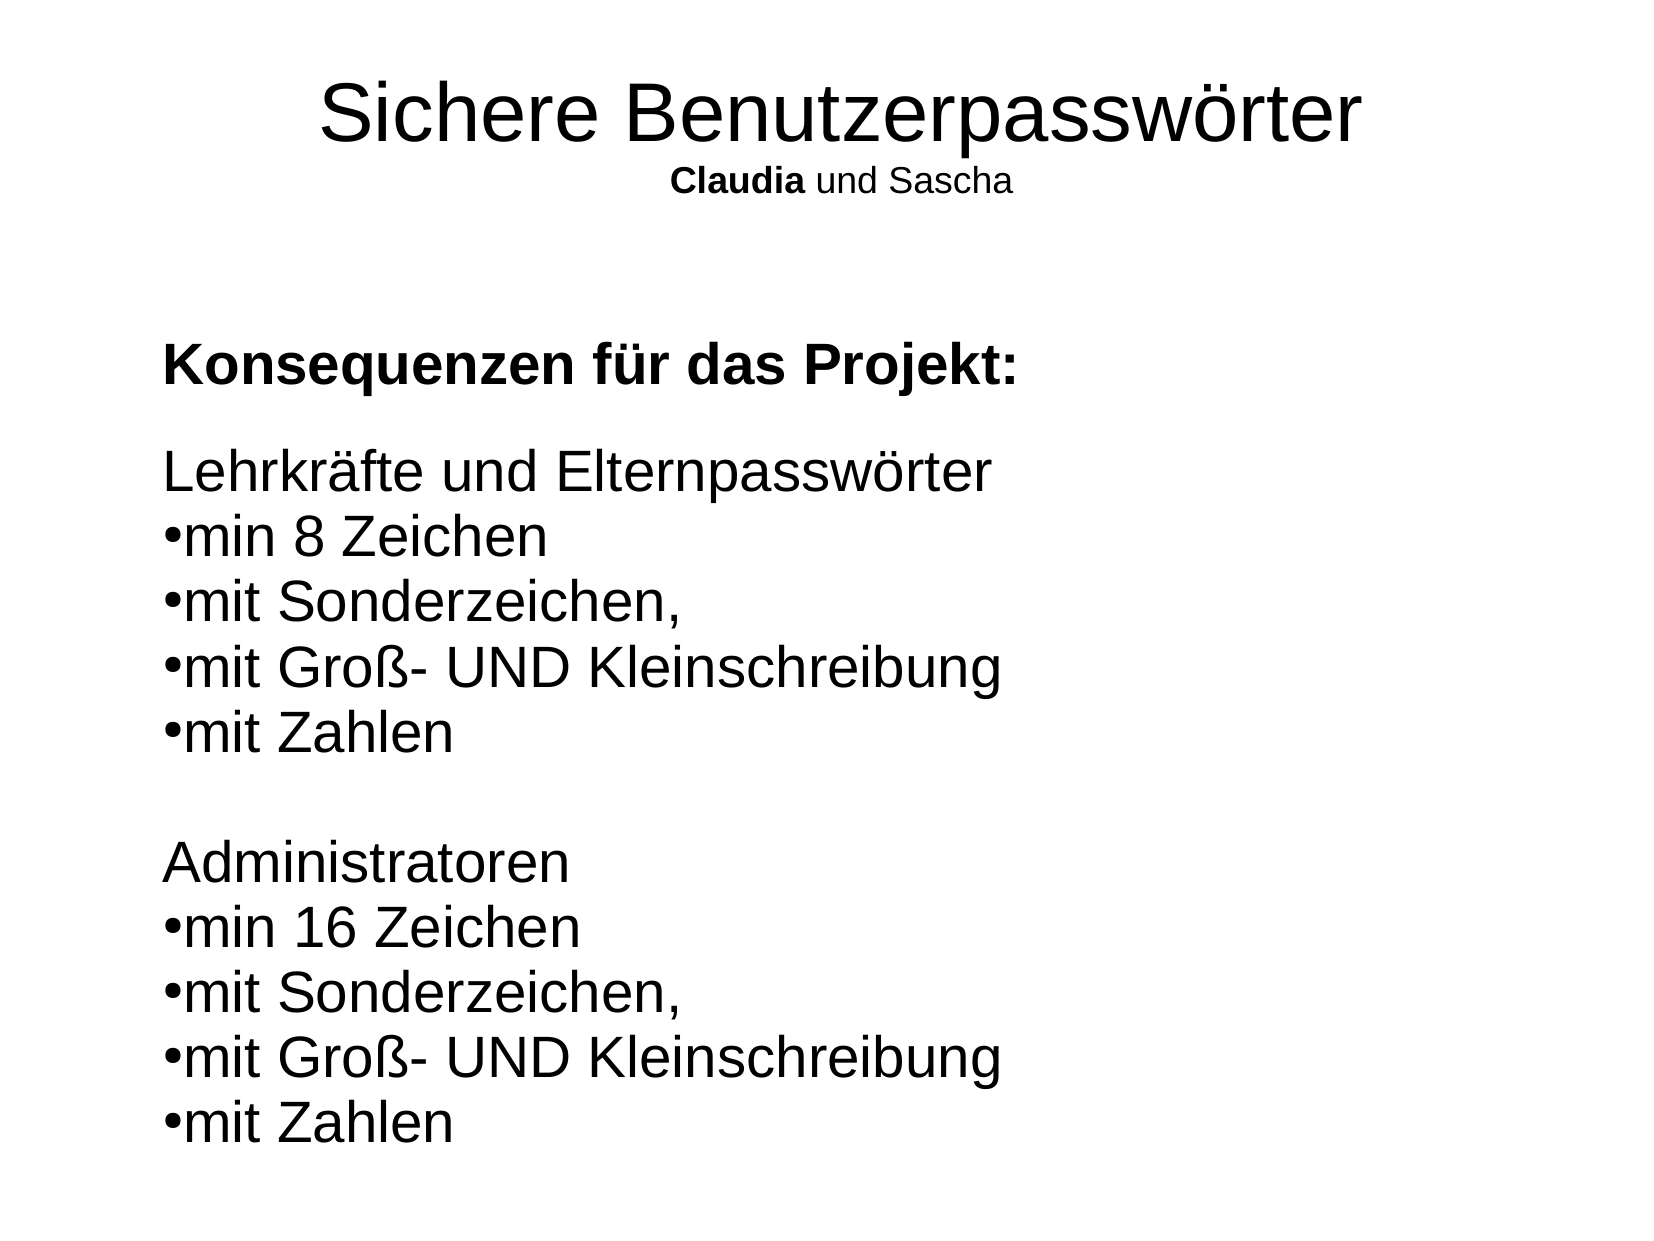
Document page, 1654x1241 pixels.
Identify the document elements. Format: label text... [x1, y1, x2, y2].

text_box Konsequenzen für das Projekt: Lehrkräfte und Elternpasswörter min 8 Zeichen mit Sonderzeichen, mit Groß- UND Kleinschreibung mit Zahlen Administratoren min 16 Zeichen mit Sonderzeichen, mit Groß- UND Kleinschreibung mit Zahlen [147, 324, 1536, 1227]
text_box Sichere Benutzerpasswörter Claudia und Sascha [88, 59, 1595, 209]
